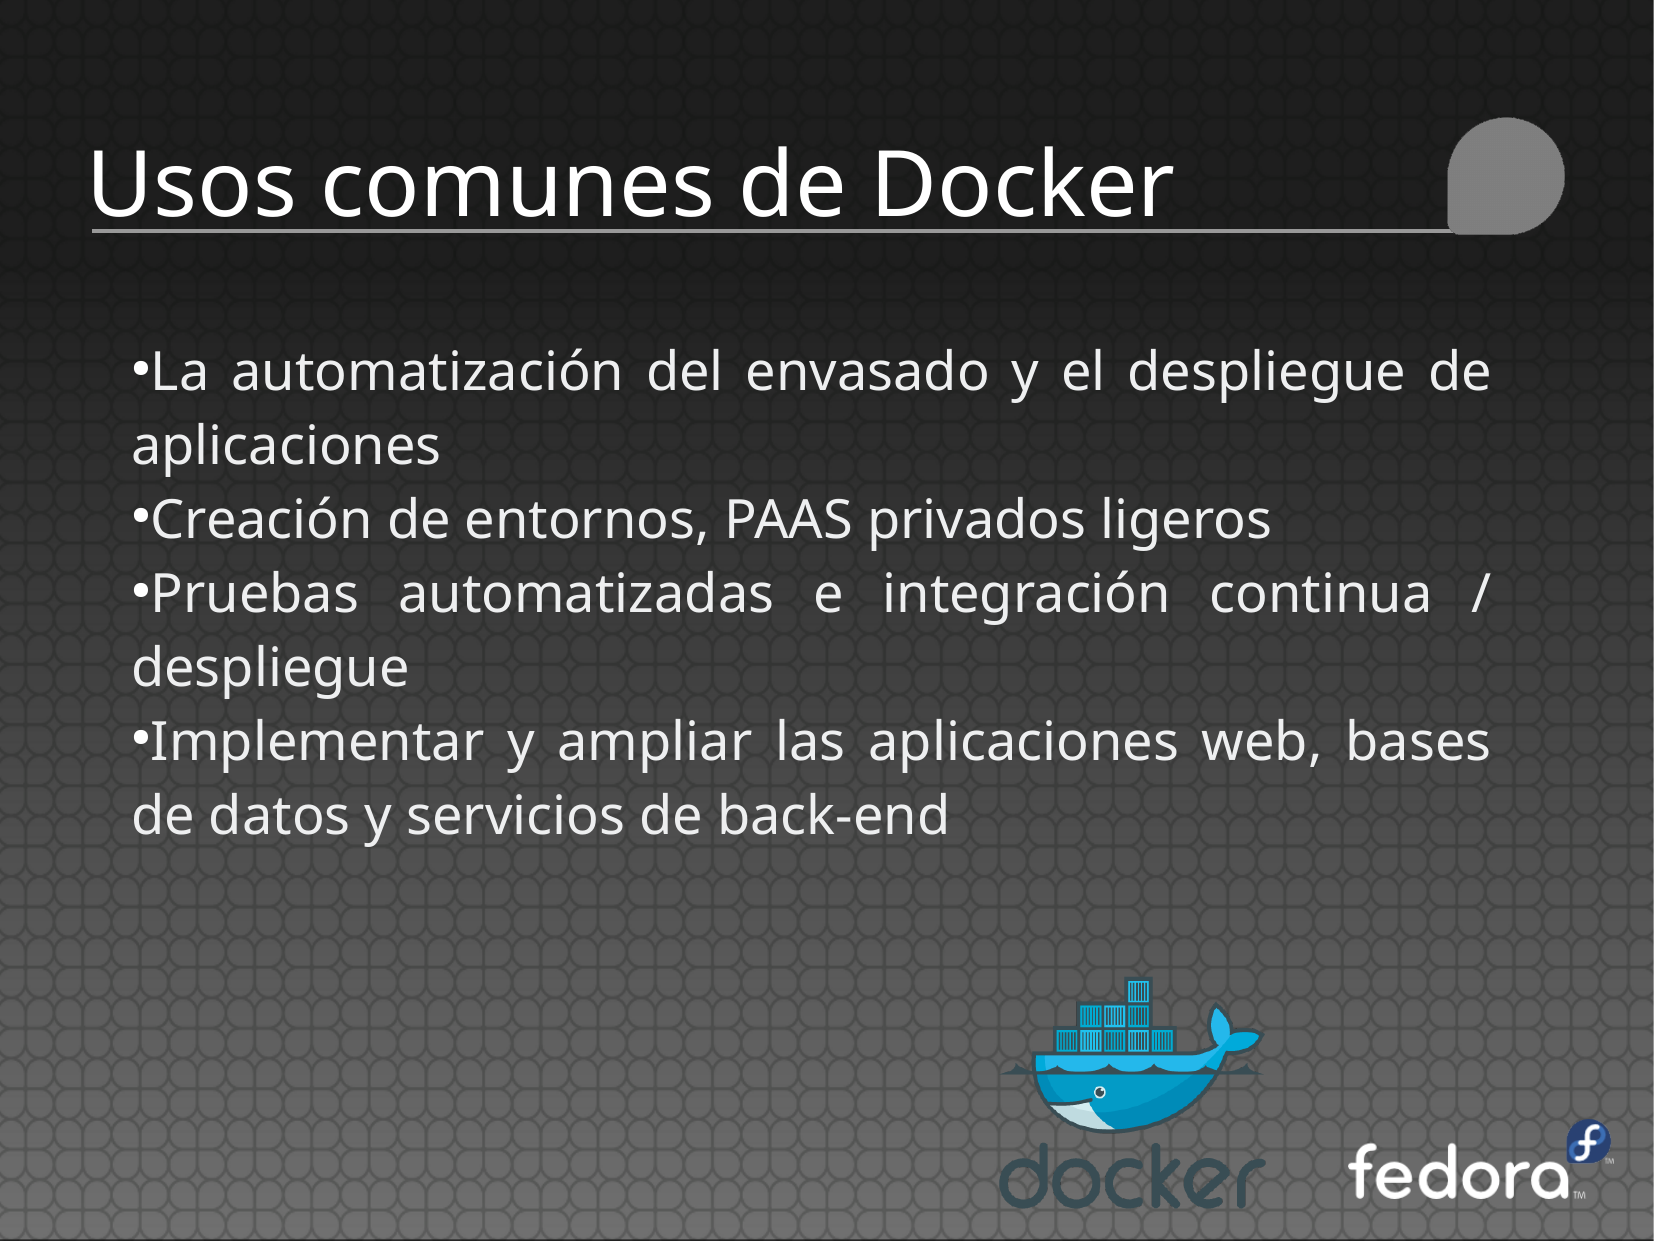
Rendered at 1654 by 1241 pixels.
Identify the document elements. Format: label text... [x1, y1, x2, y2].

picture [0, 0, 1654, 1241]
text_box La automatización del envasado y el despliegue de aplicaciones Creación de entornos, PAAS privados ligeros Pruebas automatizadas e integración continua / despliegue Implementar y ampliar las aplicaciones web, bases de datos y servicios de back-end [116, 324, 1508, 781]
title Usos comunes de Docker [86, 112, 1576, 249]
